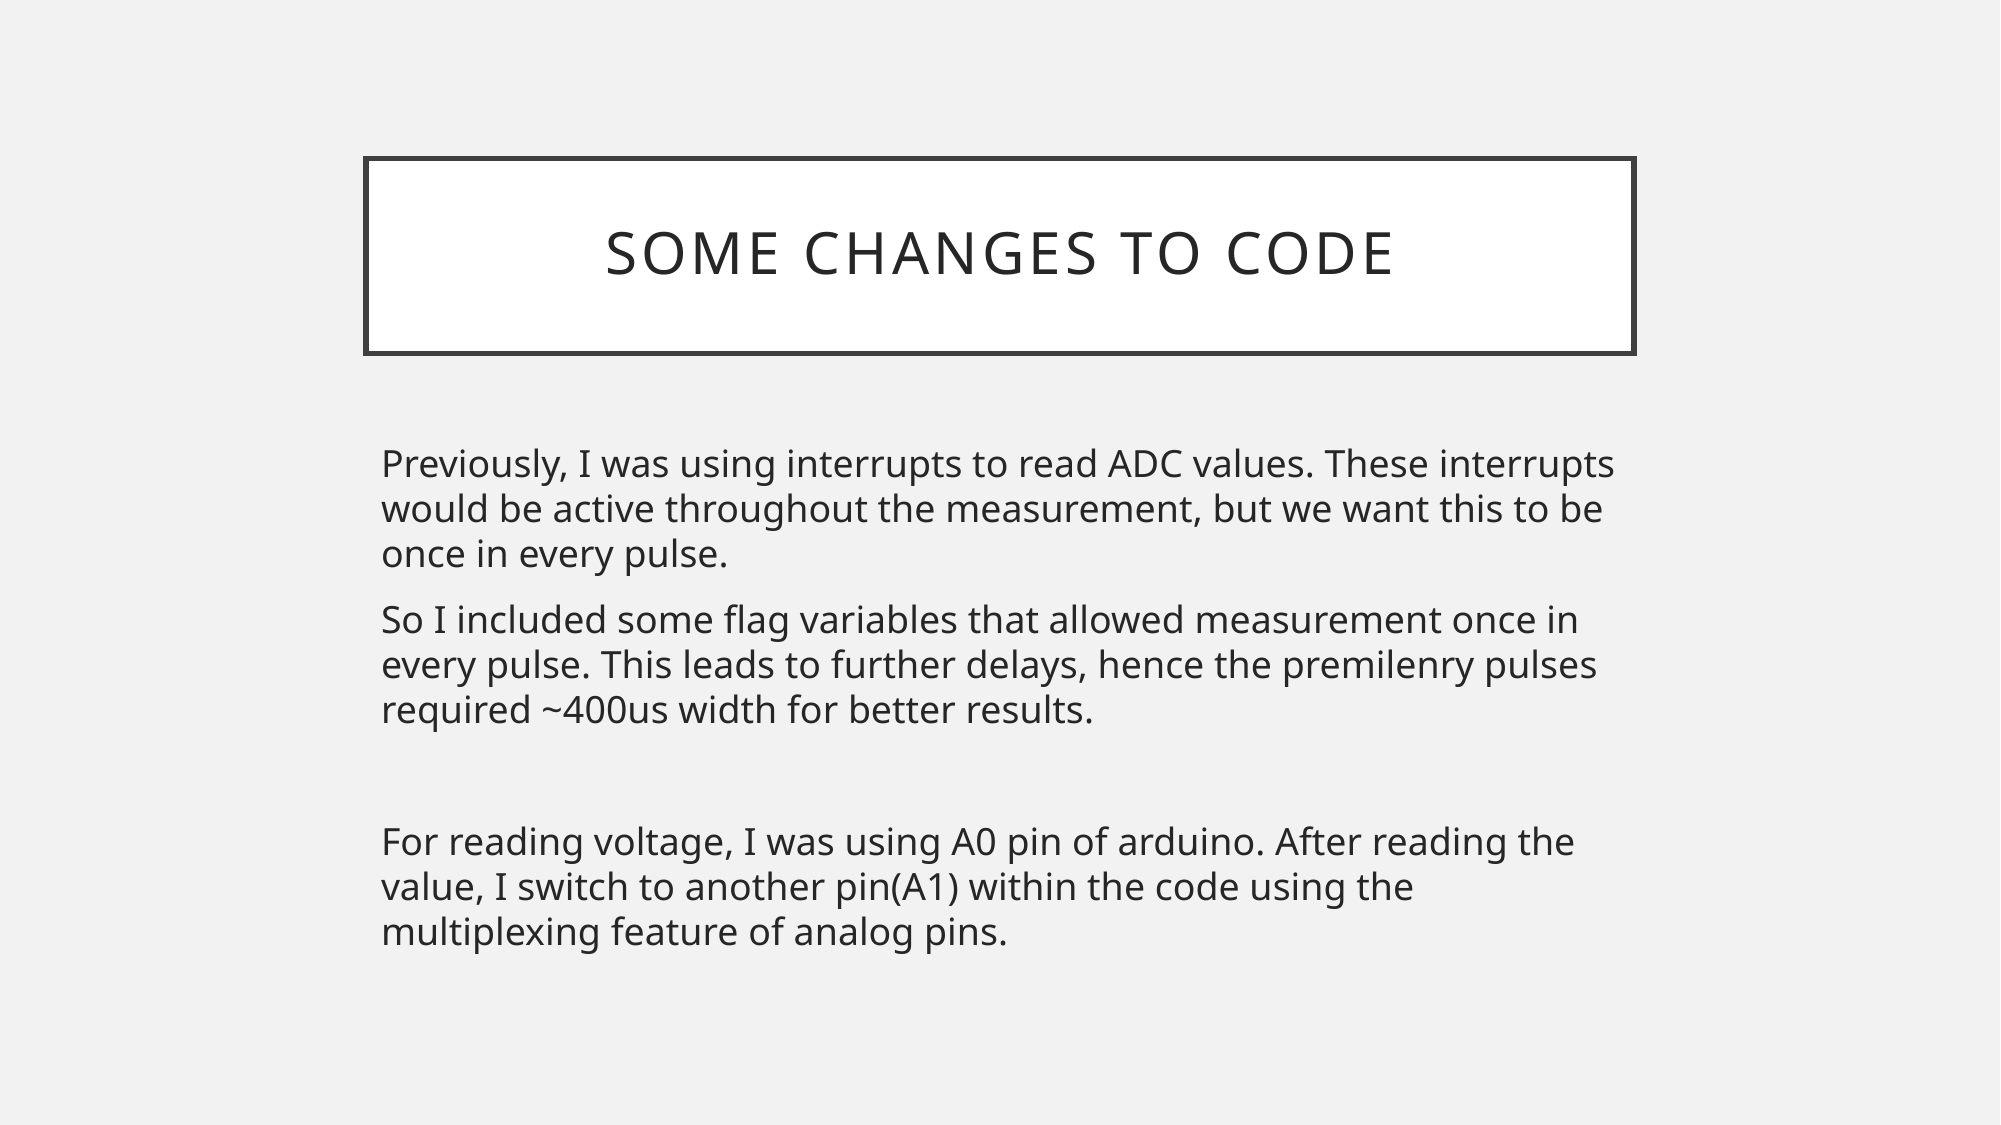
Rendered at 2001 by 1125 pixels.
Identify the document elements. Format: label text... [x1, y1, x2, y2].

list Previously, I was using interrupts to read ADC values. These interrupts would be active throughout the measurement, but we want this to be once in every pulse. So I included some flag variables that allowed measurement once in every pulse. This leads to further delays, hence the premilenry pulses required ~400us width for better results. For reading voltage, I was using A0 pin of arduino. After reading the value, I switch to another pin(A1) within the code using the multiplexing feature of analog pins. [366, 432, 1634, 942]
title some changes to code [366, 158, 1634, 354]
